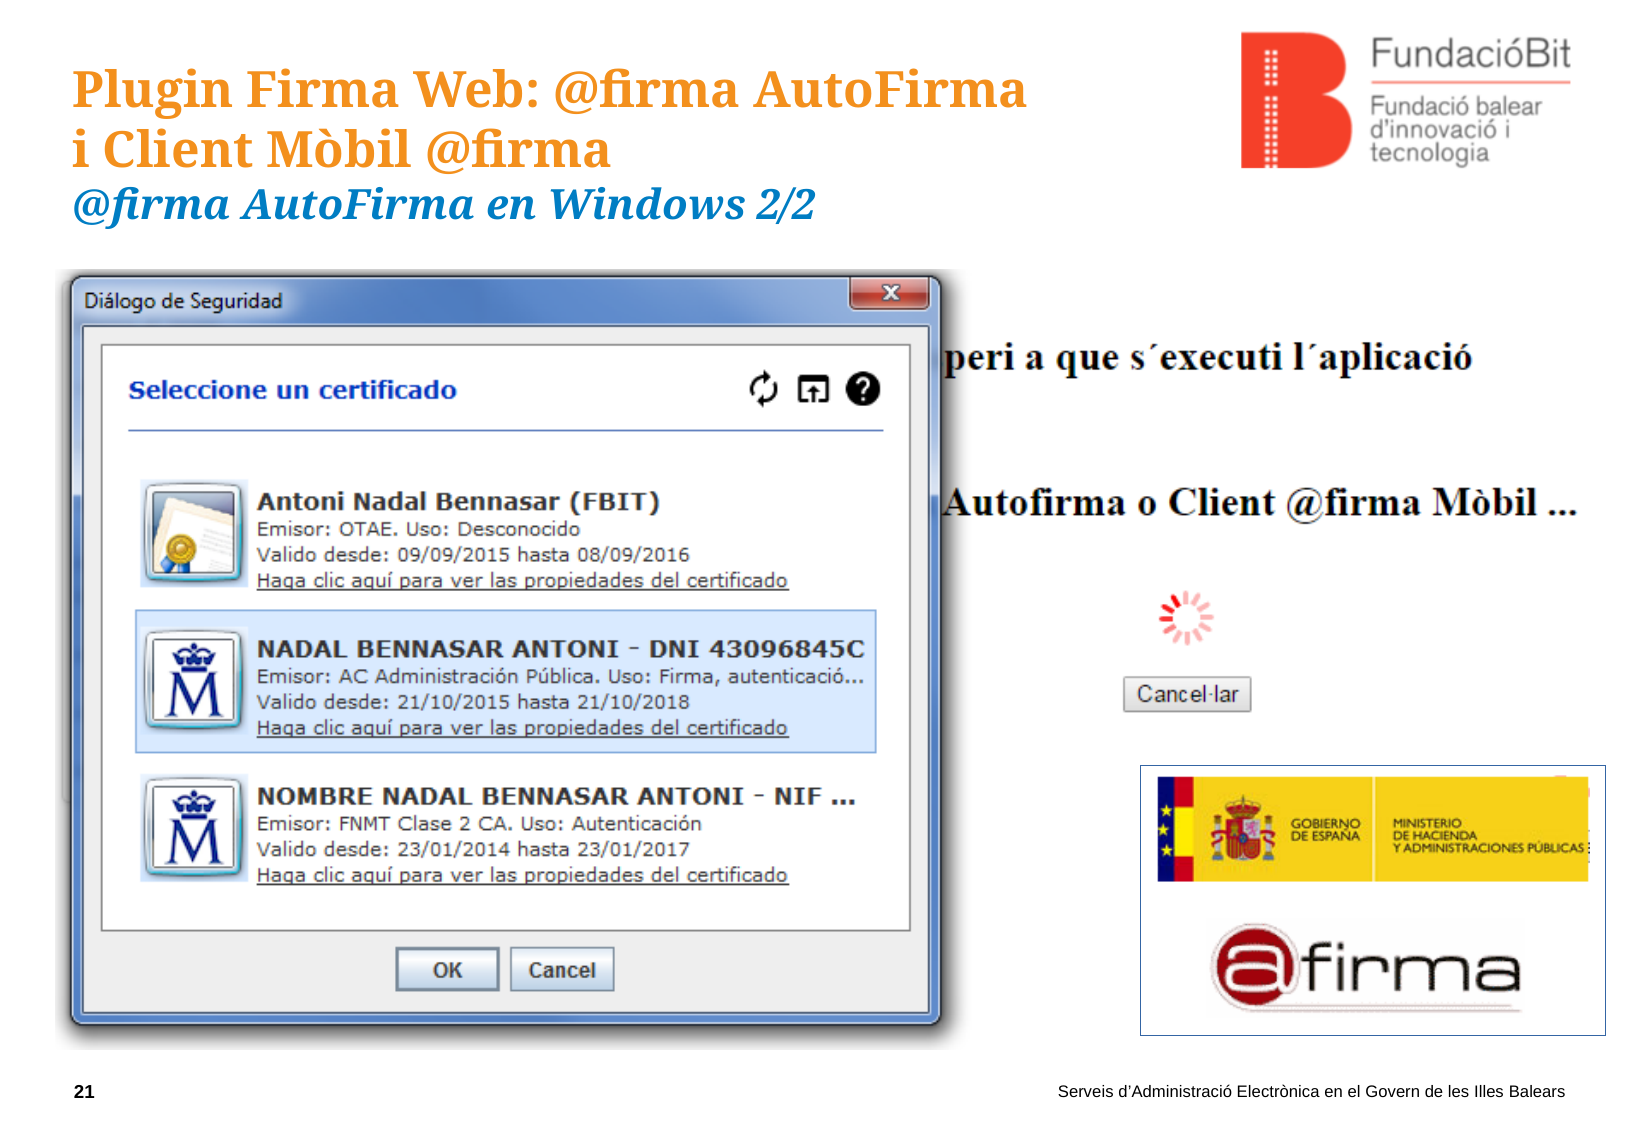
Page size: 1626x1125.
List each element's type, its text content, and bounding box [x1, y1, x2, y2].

slide_number <número> [73, 1079, 125, 1104]
picture [55, 269, 1591, 1051]
picture [1227, 24, 1602, 180]
text_box [1140, 765, 1606, 1036]
text_box Plugin Firma Web: @firma AutoFirma i Client Mòbil @firma @firma AutoFirma en Windows 2/2 [72, 57, 1227, 161]
